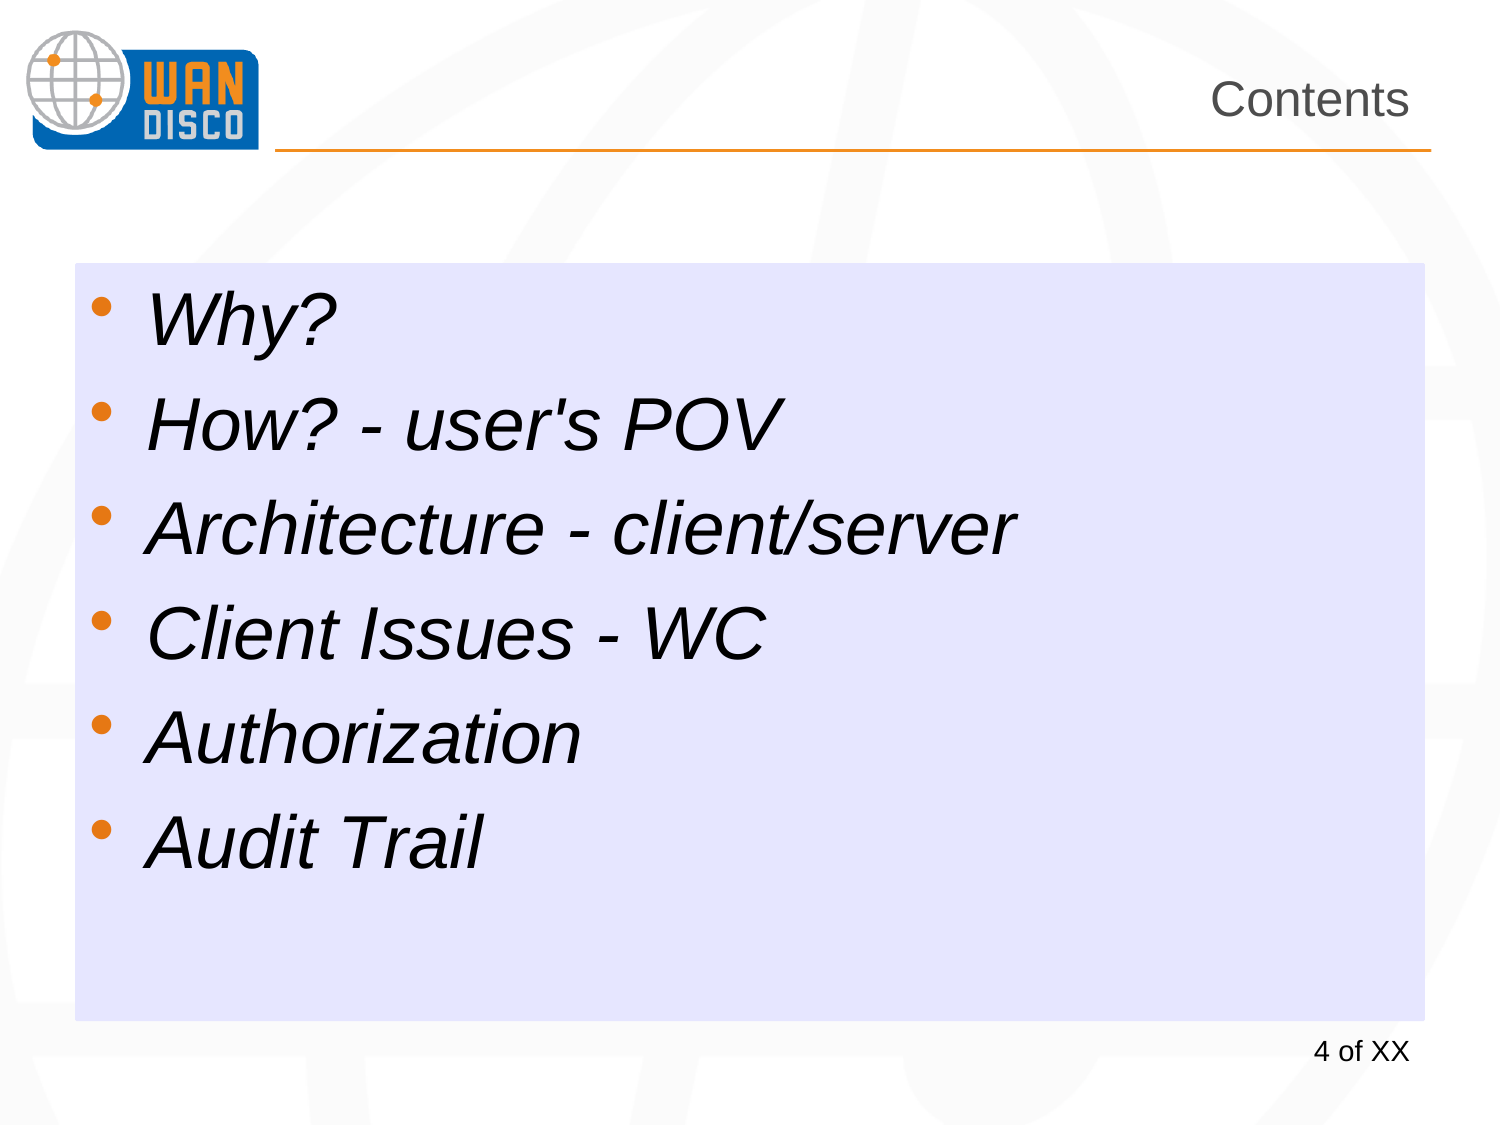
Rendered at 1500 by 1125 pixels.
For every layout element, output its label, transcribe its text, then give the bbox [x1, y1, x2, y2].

picture [0, 0, 1500, 1125]
list Why? How? - user's POV Architecture - client/server Client Issues - WC Authorization Audit Trail [75, 263, 1425, 1022]
title Contents [265, 37, 1425, 156]
